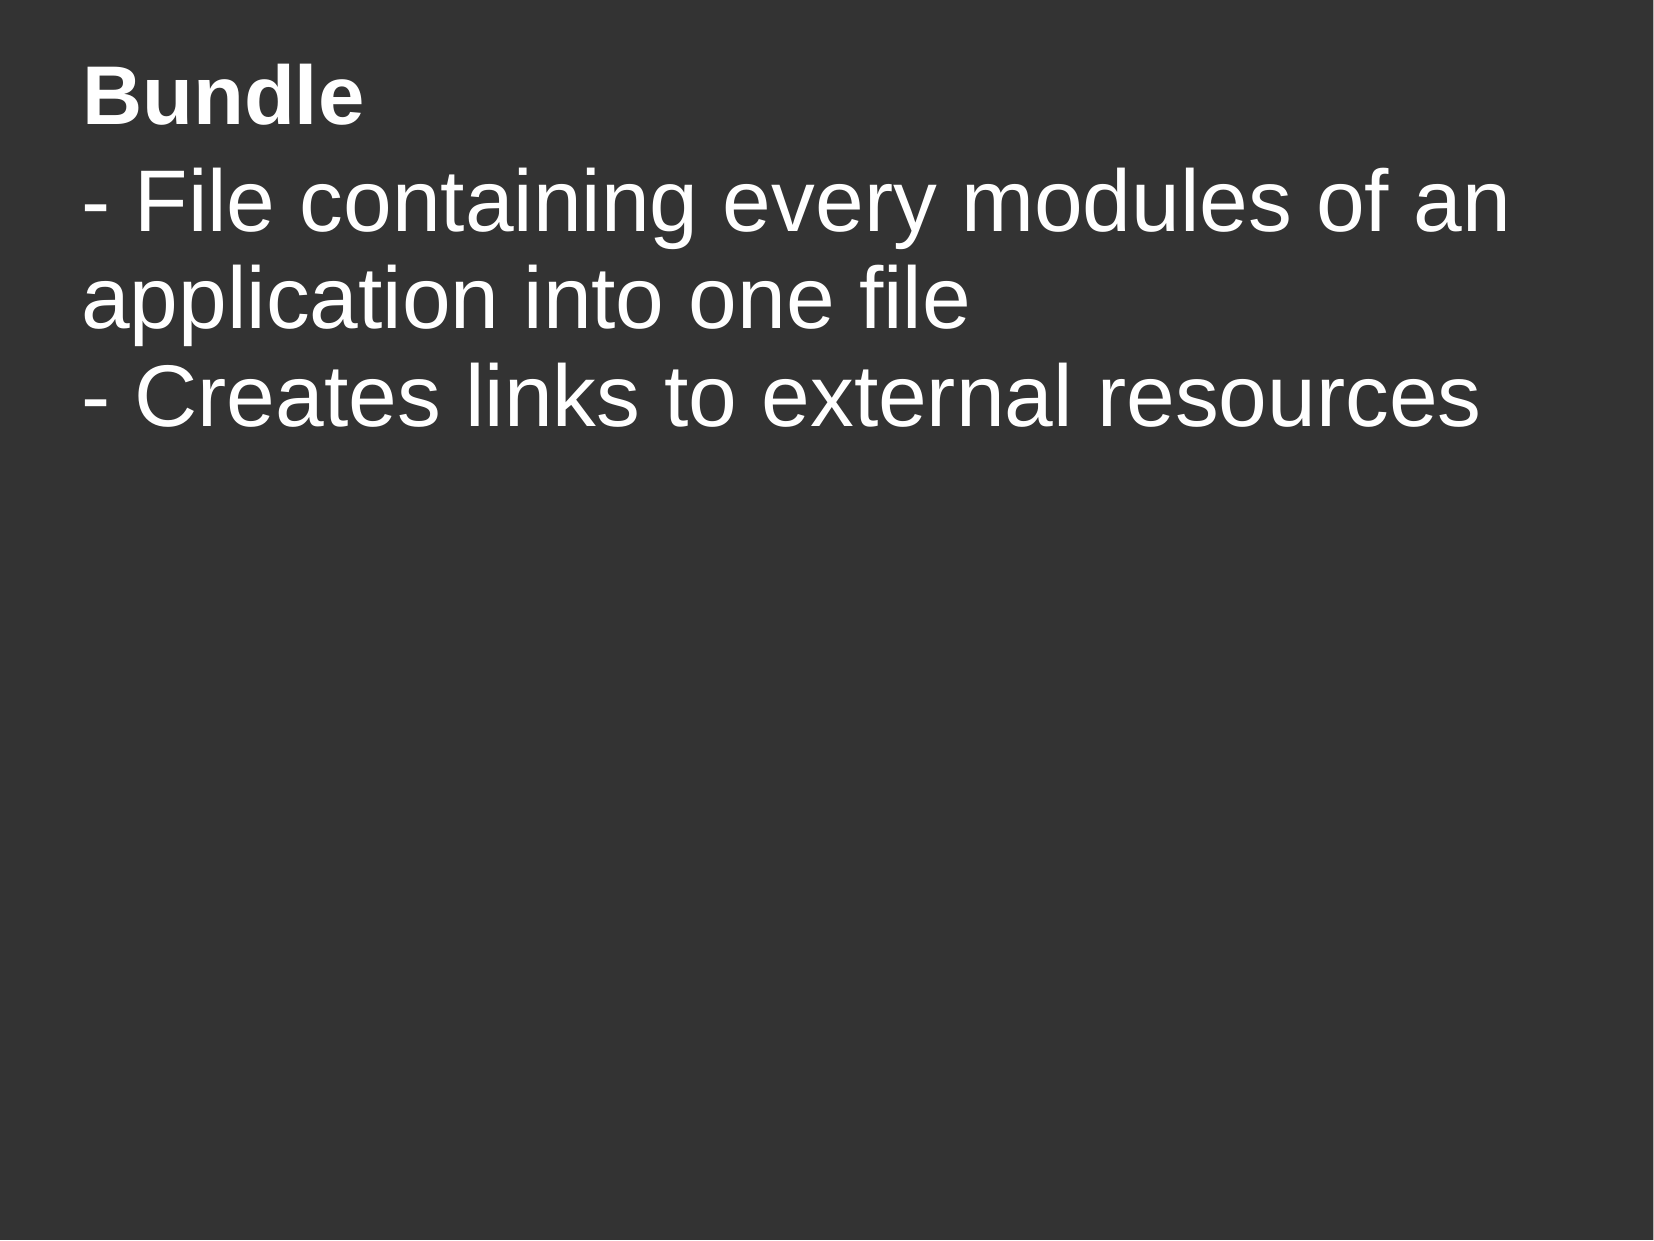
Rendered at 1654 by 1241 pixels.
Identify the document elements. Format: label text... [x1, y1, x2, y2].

title Bundle [82, 49, 1571, 257]
title - File containing every modules of an application into one file - Creates links to external resources [81, 151, 1570, 665]
